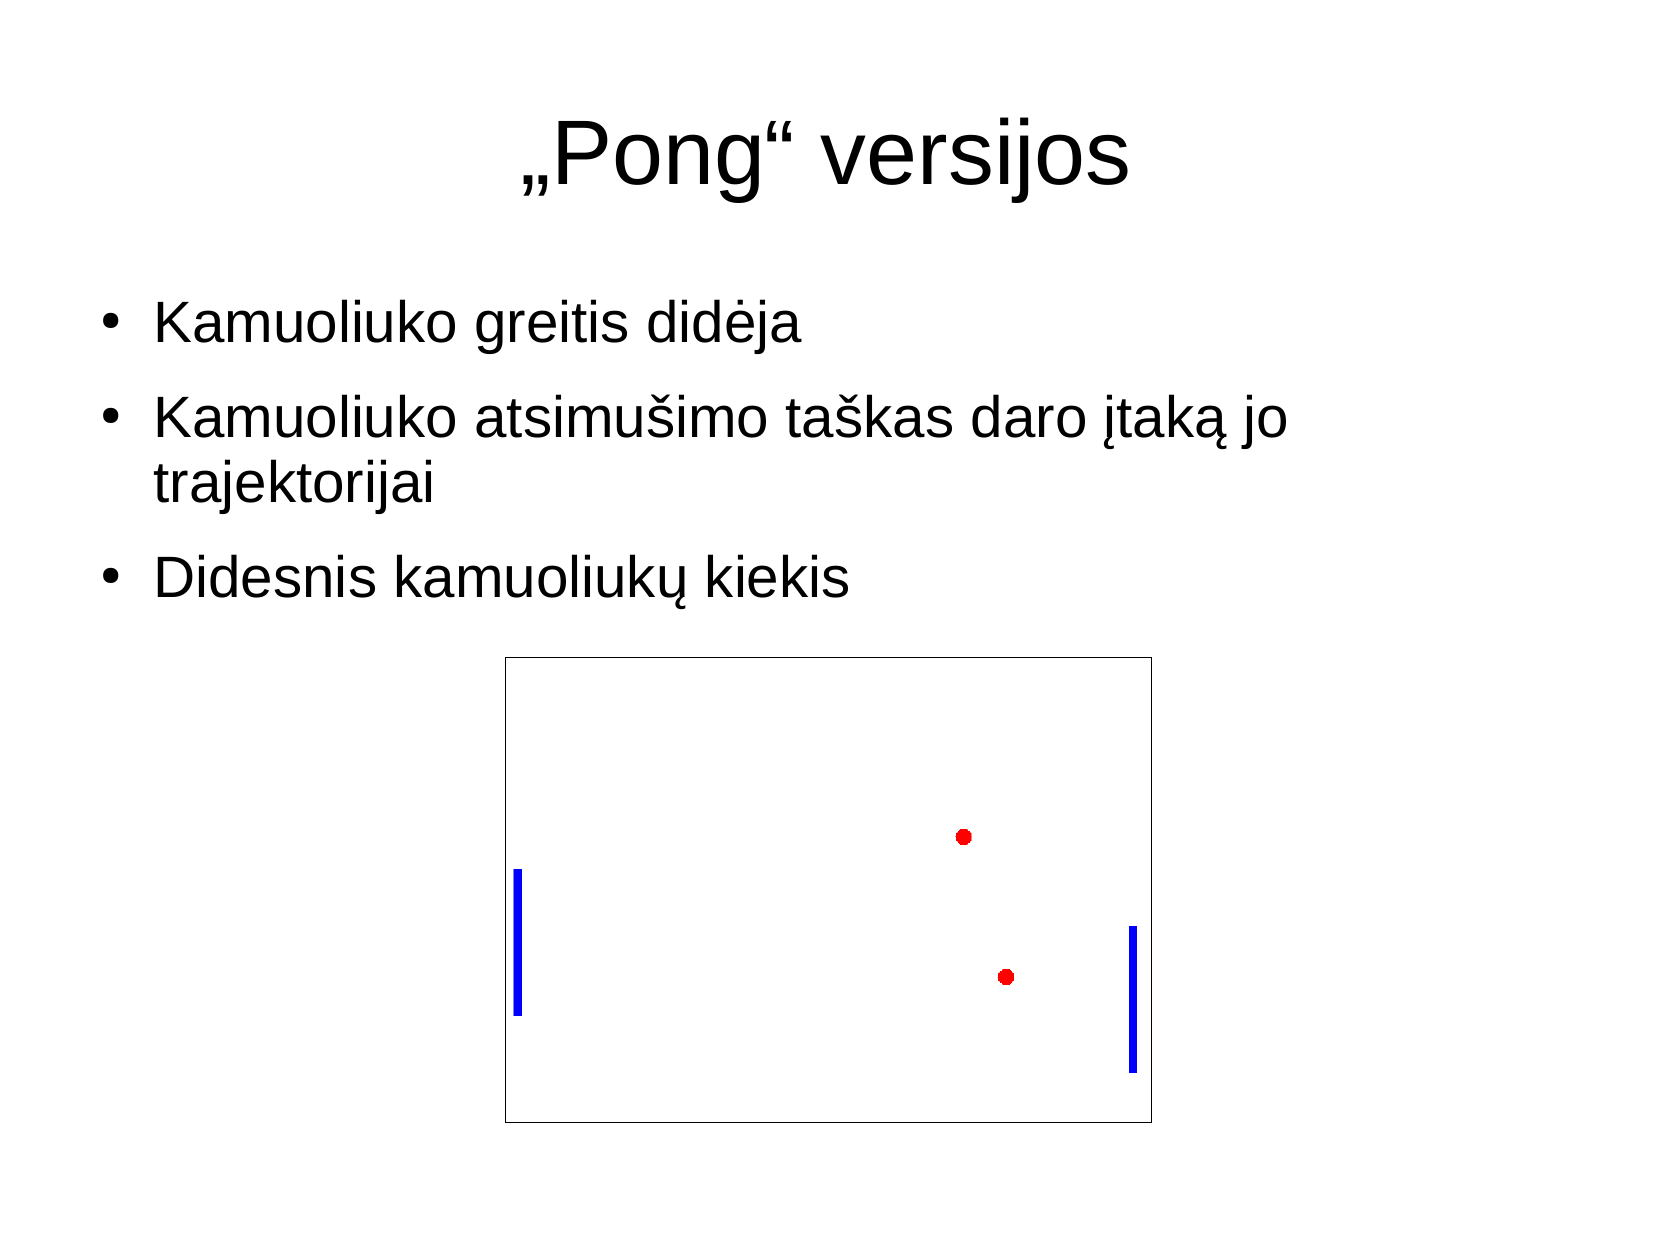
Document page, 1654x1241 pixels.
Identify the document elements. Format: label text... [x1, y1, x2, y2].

picture [505, 657, 1152, 1123]
title „Pong“ versijos [82, 49, 1571, 257]
list Kamuoliuko greitis didėja Kamuoliuko atsimušimo taškas daro įtaką jo trajektorijai Didesnis kamuoliukų kiekis [82, 290, 1571, 1010]
